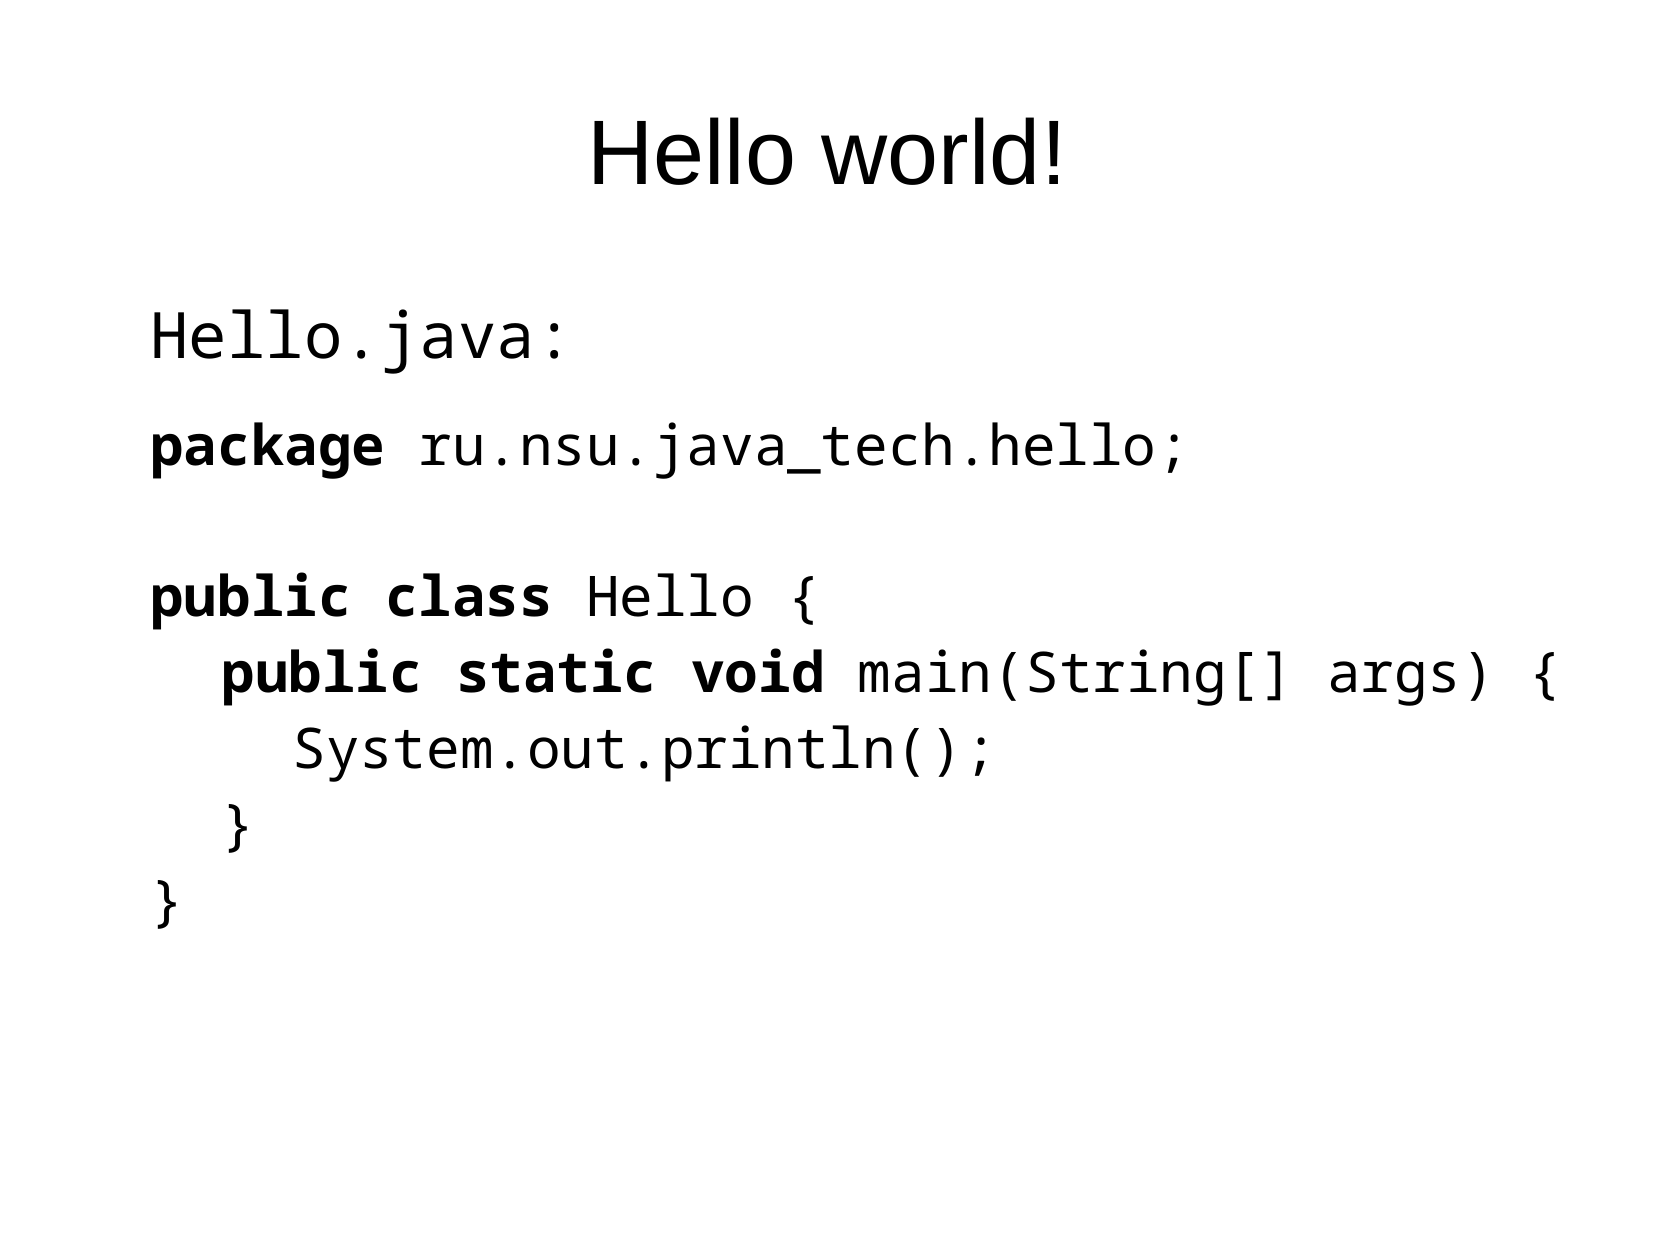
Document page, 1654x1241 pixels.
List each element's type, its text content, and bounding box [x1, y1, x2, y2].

list Hello.java: package ru.nsu.java_tech.hello; public class Hello { public static void main(String[] args) { System.out.println(); } } [82, 290, 1571, 1010]
title Hello world! [82, 49, 1571, 257]
